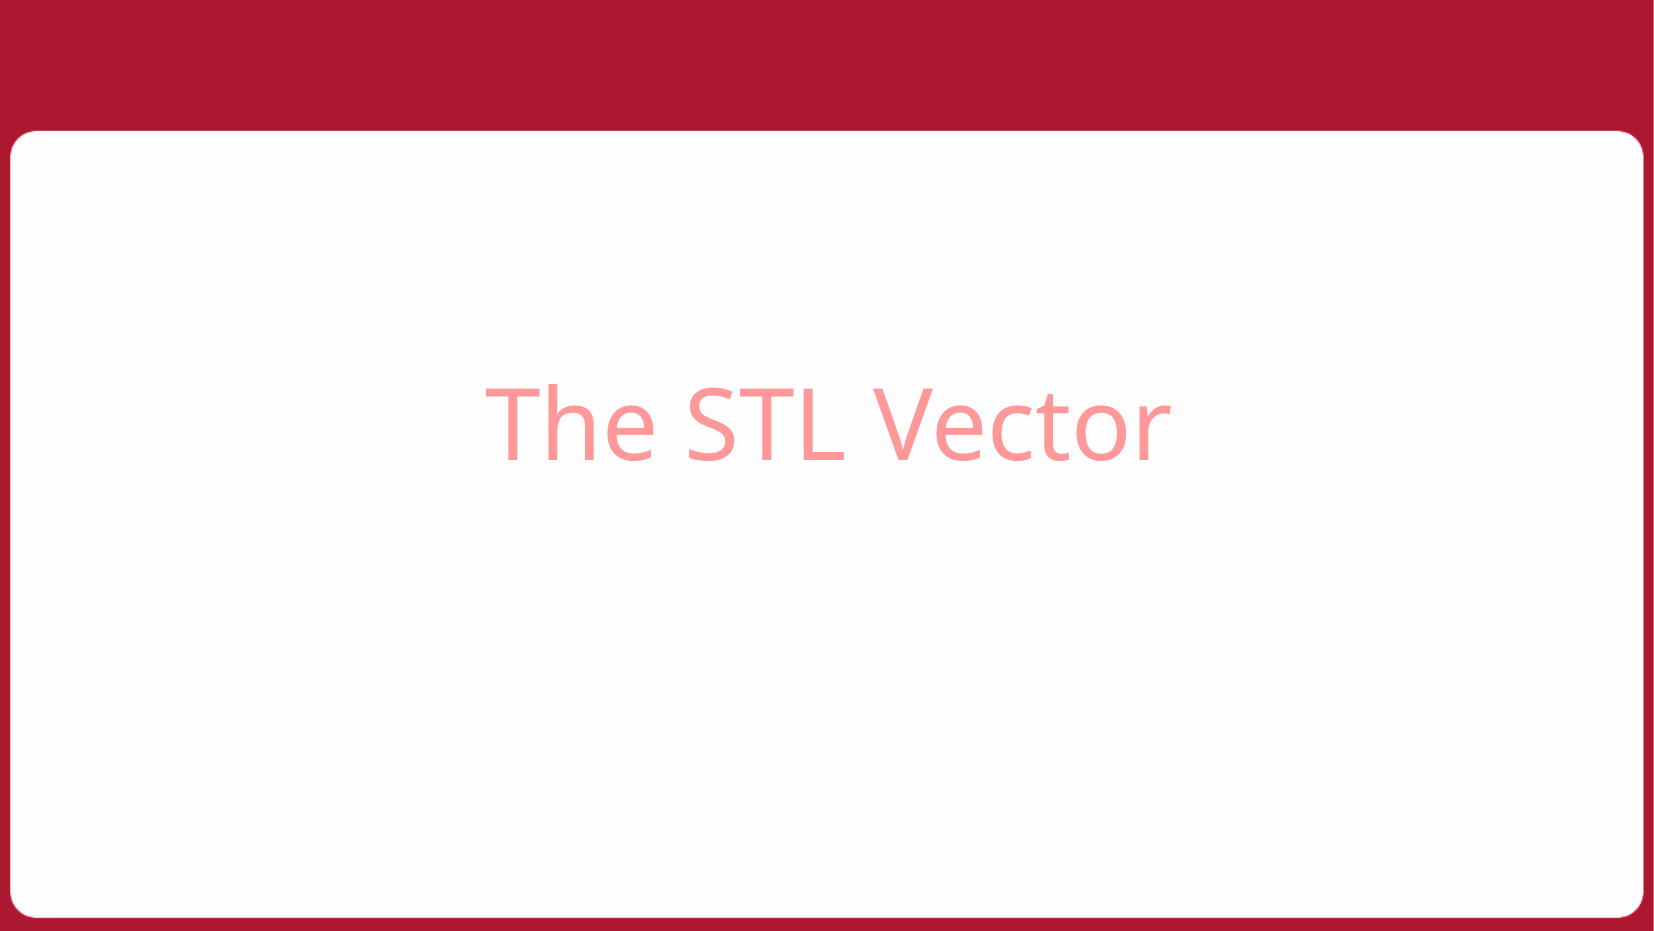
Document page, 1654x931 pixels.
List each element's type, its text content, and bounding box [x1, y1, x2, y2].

picture [0, 0, 1654, 931]
title The STL Vector [85, 357, 1574, 486]
